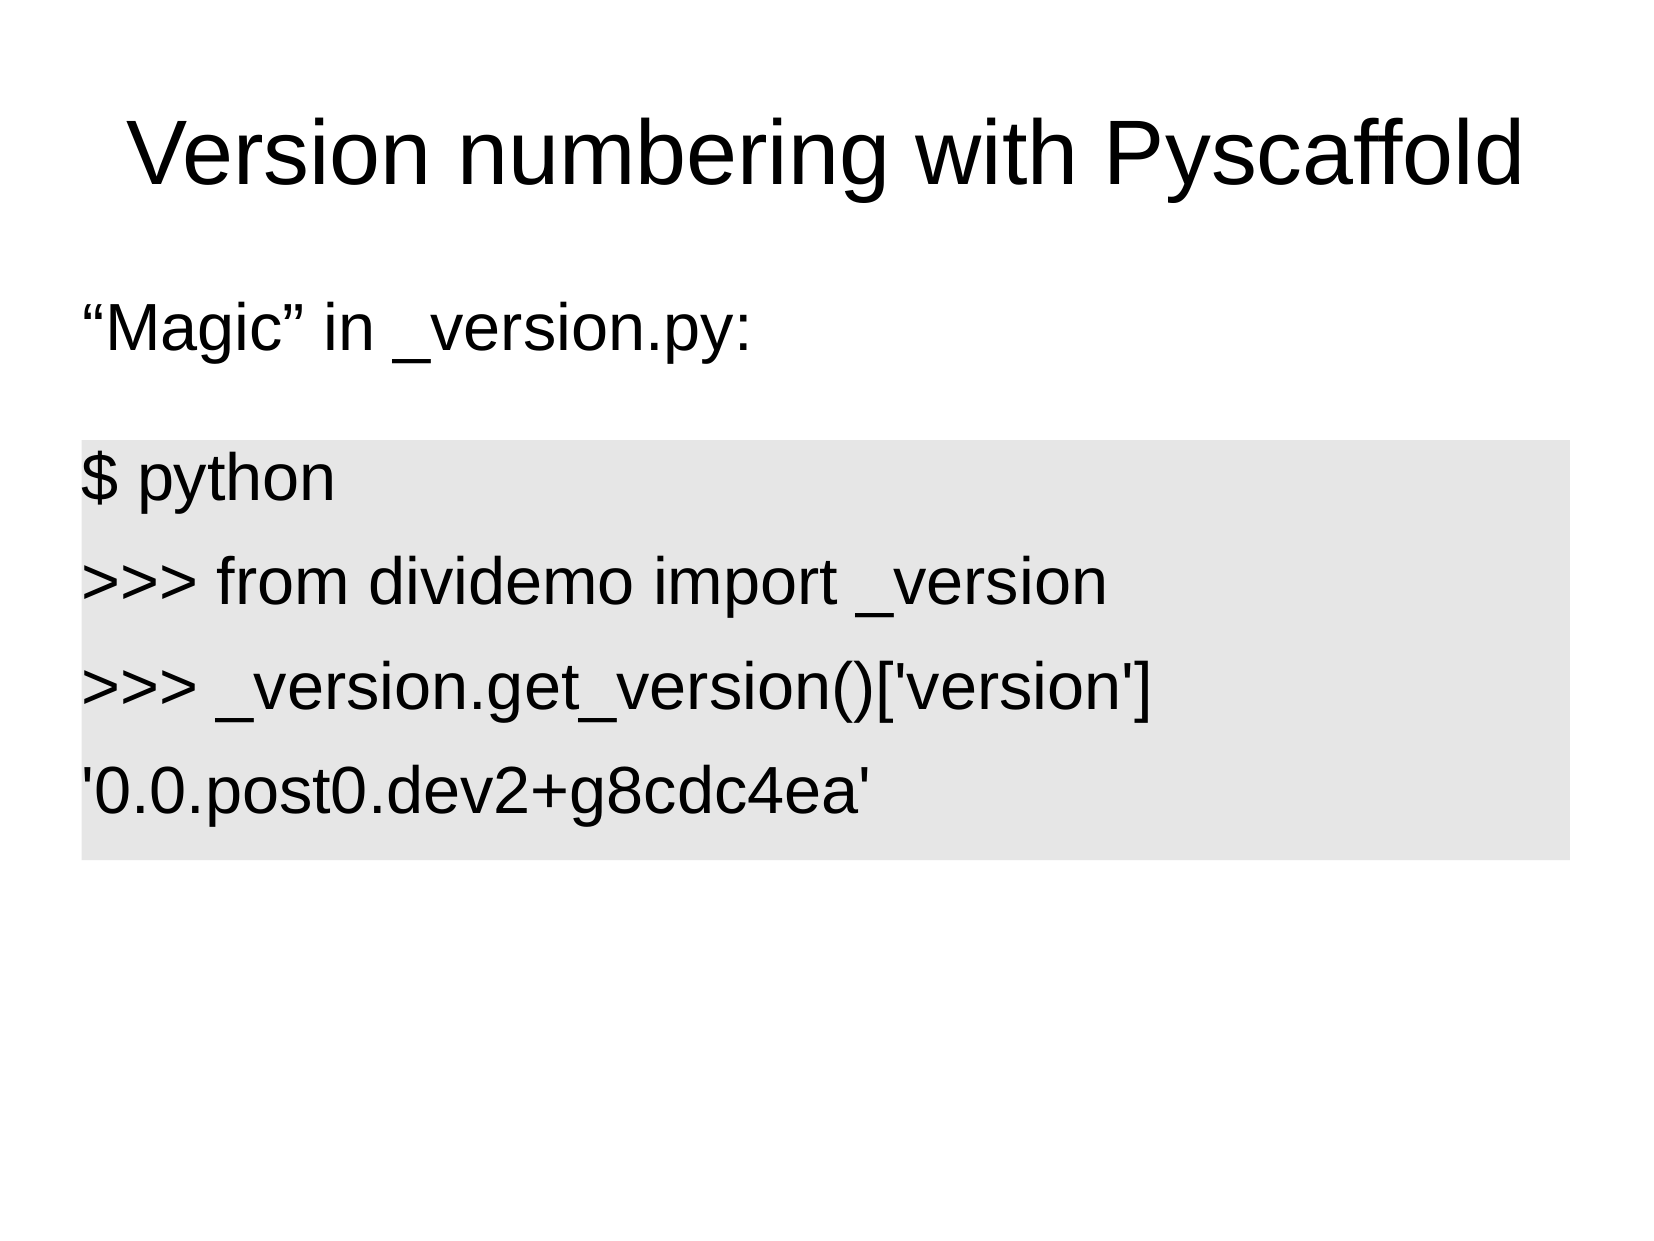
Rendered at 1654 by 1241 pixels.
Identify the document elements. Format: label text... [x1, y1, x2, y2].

title Version numbering with Pyscaffold [82, 49, 1571, 257]
list “Magic” in _version.py: [82, 290, 1571, 1010]
list $ python >>> from dividemo import _version >>> _version.get_version()['version'] '0.0.post0.dev2+g8cdc4ea' [81, 440, 1570, 861]
